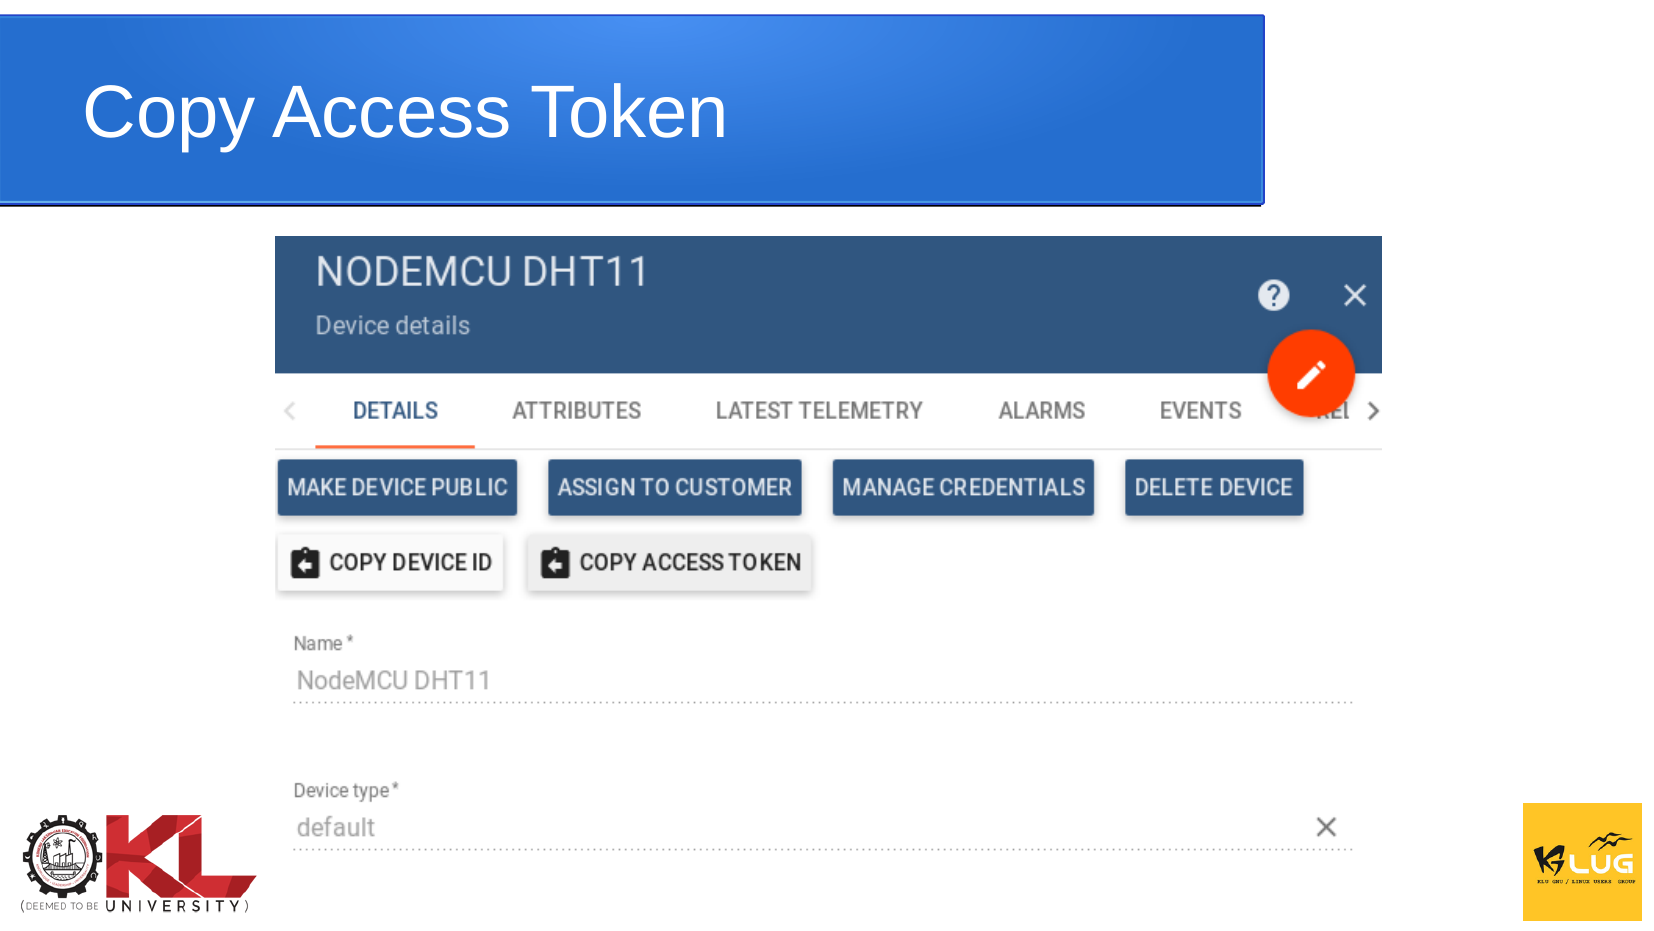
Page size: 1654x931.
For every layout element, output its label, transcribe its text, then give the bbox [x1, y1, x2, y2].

picture [1523, 803, 1642, 922]
picture [10, 803, 260, 922]
title Copy Access Token [82, 35, 1235, 189]
picture [275, 236, 1382, 860]
